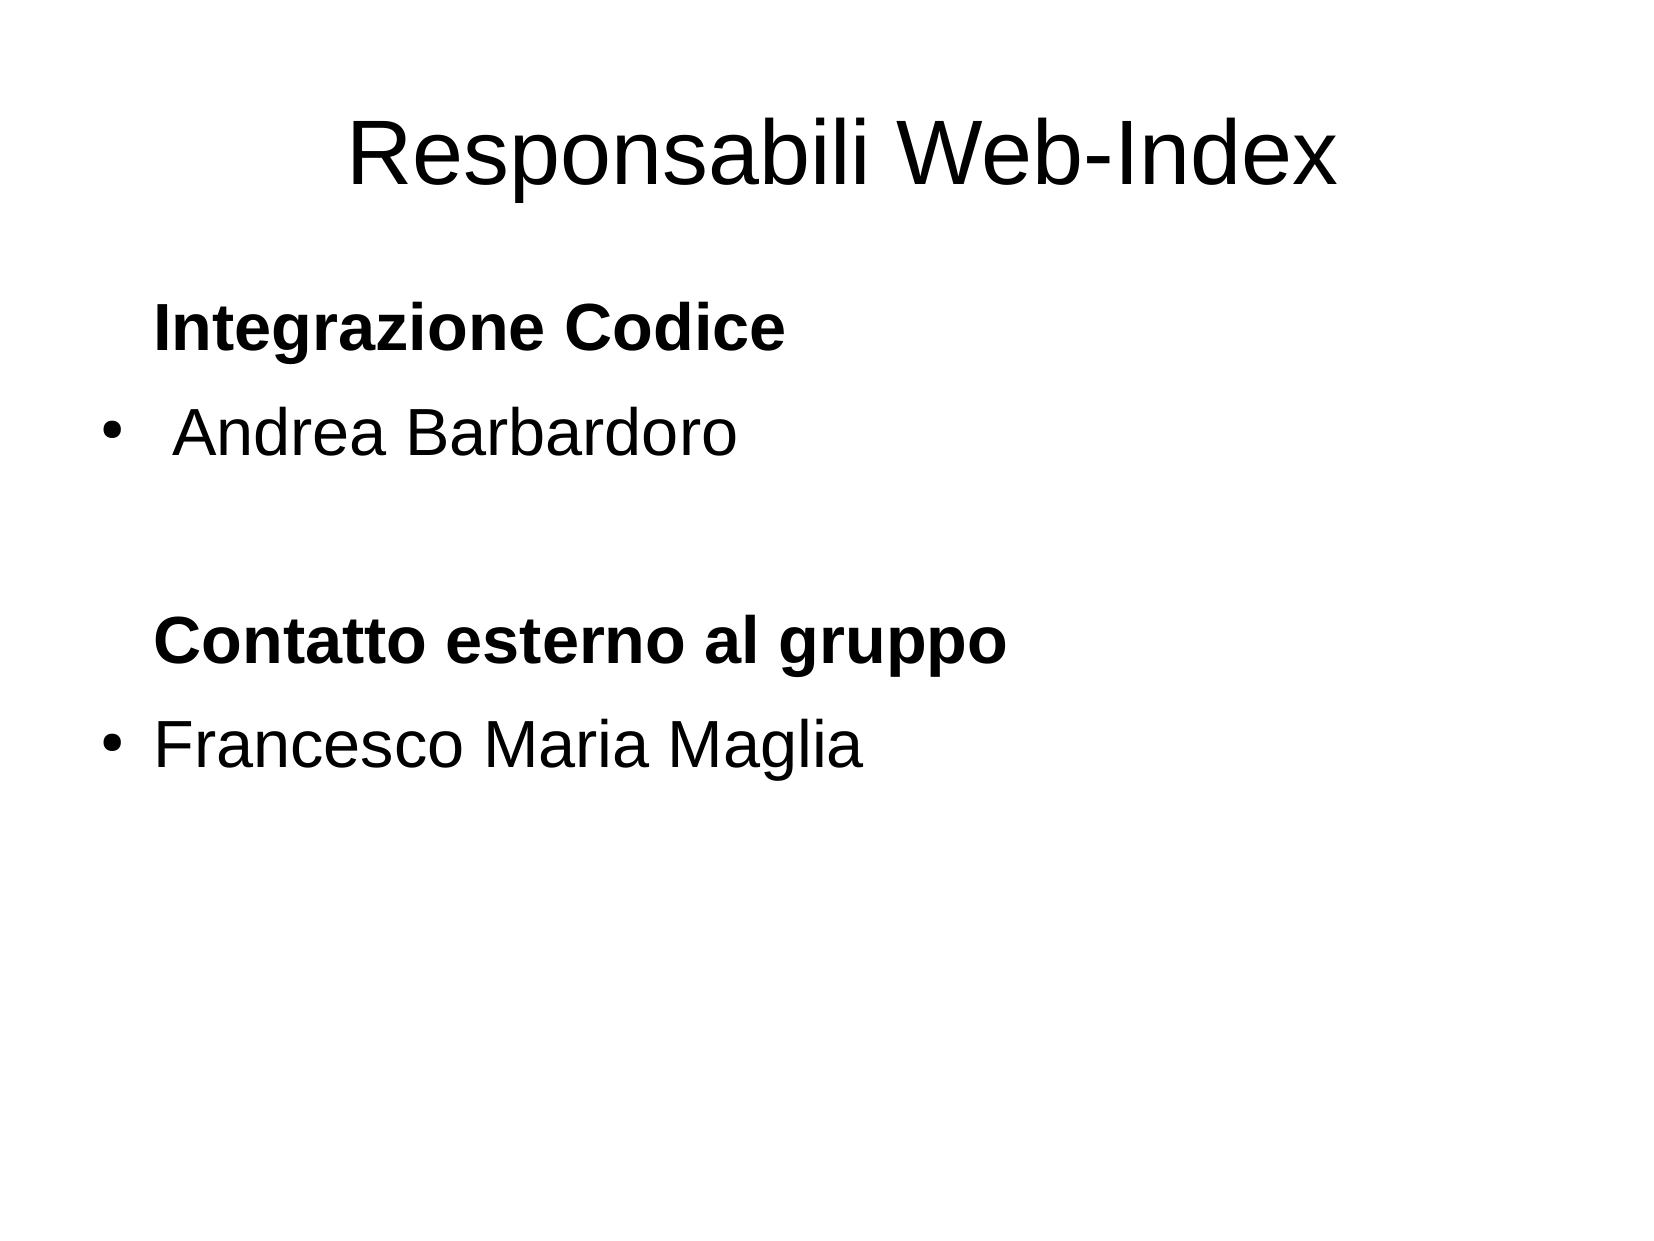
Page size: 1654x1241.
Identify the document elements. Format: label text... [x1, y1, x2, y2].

title Responsabili Web-Index [82, 49, 1571, 257]
list Integrazione Codice Andrea Barbardoro Contatto esterno al gruppo Francesco Maria Maglia [82, 290, 1571, 1109]
